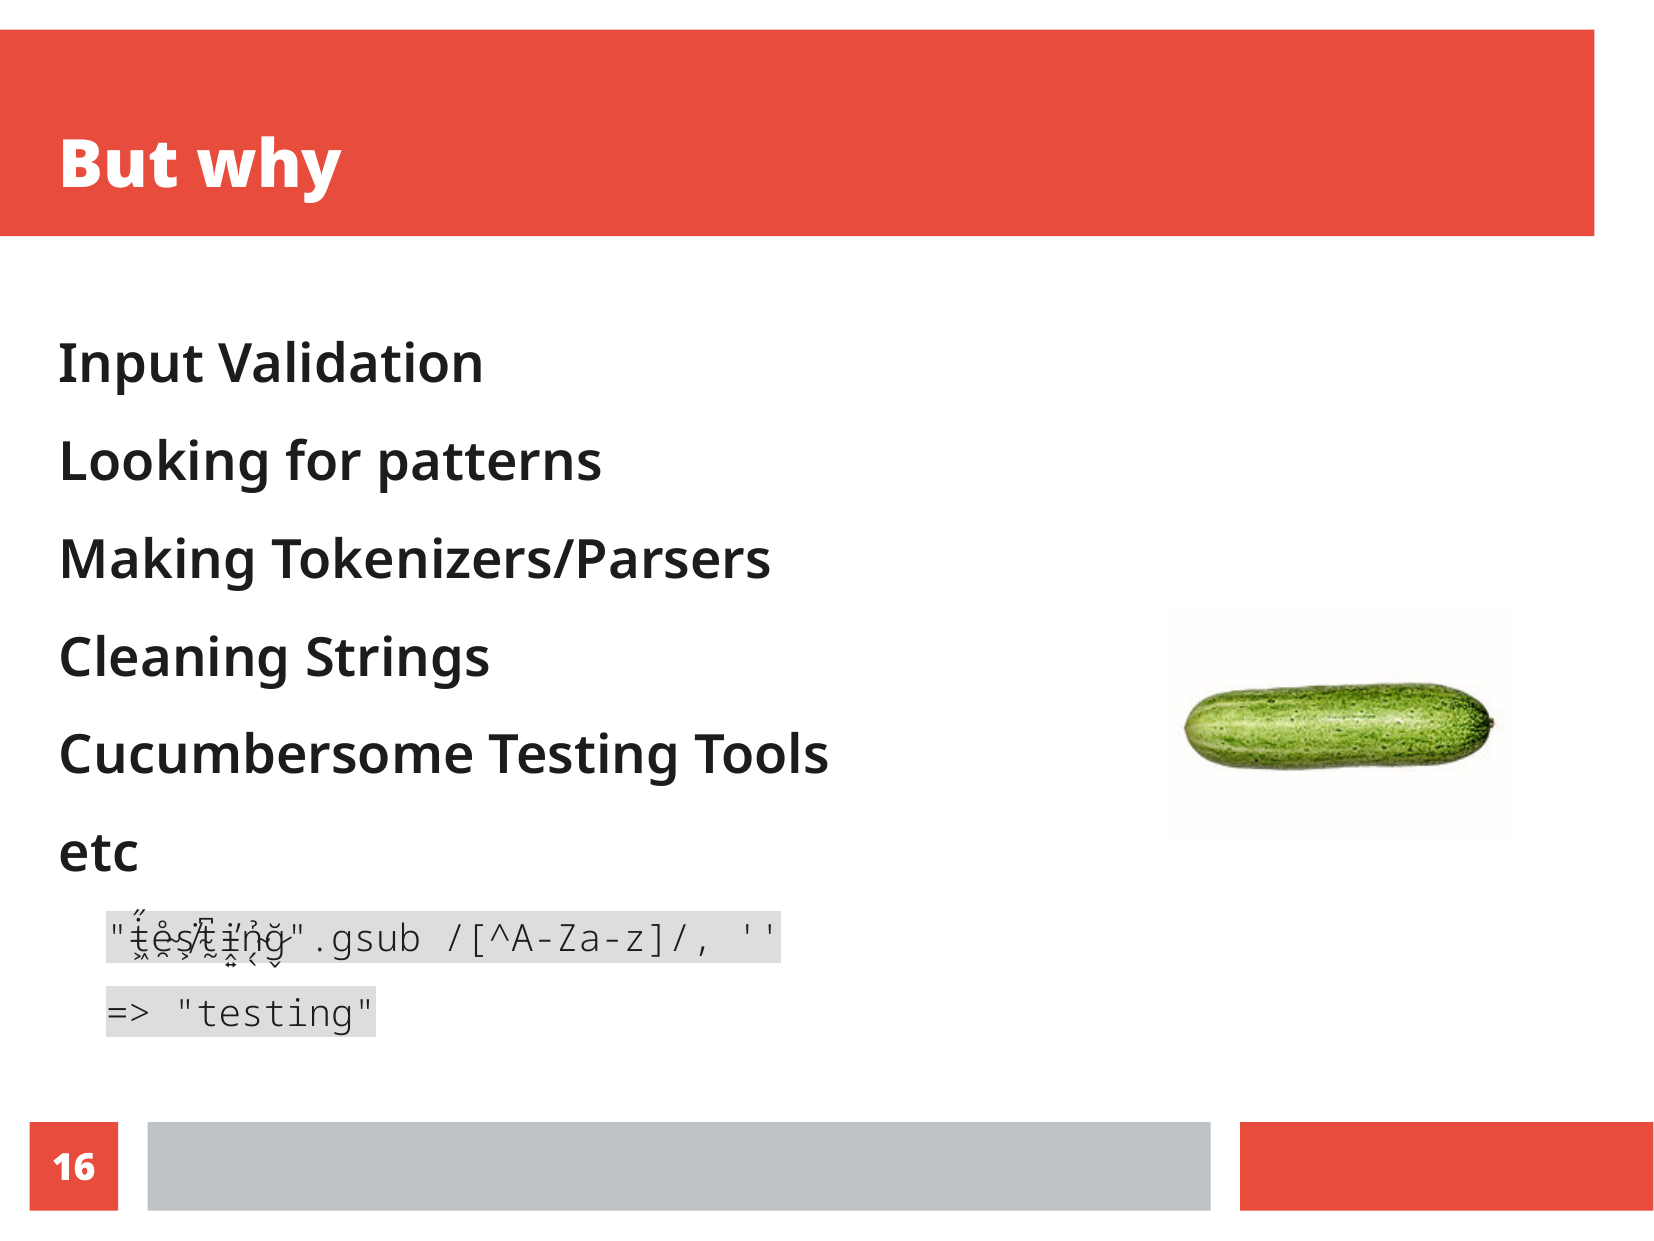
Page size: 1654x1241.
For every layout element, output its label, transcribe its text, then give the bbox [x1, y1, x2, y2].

list Input Validation Looking for patterns Making Tokenizers/Parsers Cleaning Strings Cucumbersome Testing Tools etc "ṫ̵͖̋e̴̯̊s̸͕͘t̴̰͆i̵̭͍̕n̴̗̖̉ğ̷̬".gsub /[^A-Za-z]/, '' => "testing" [59, 324, 1565, 1093]
picture [1166, 609, 1511, 840]
title But why [59, 59, 1595, 207]
